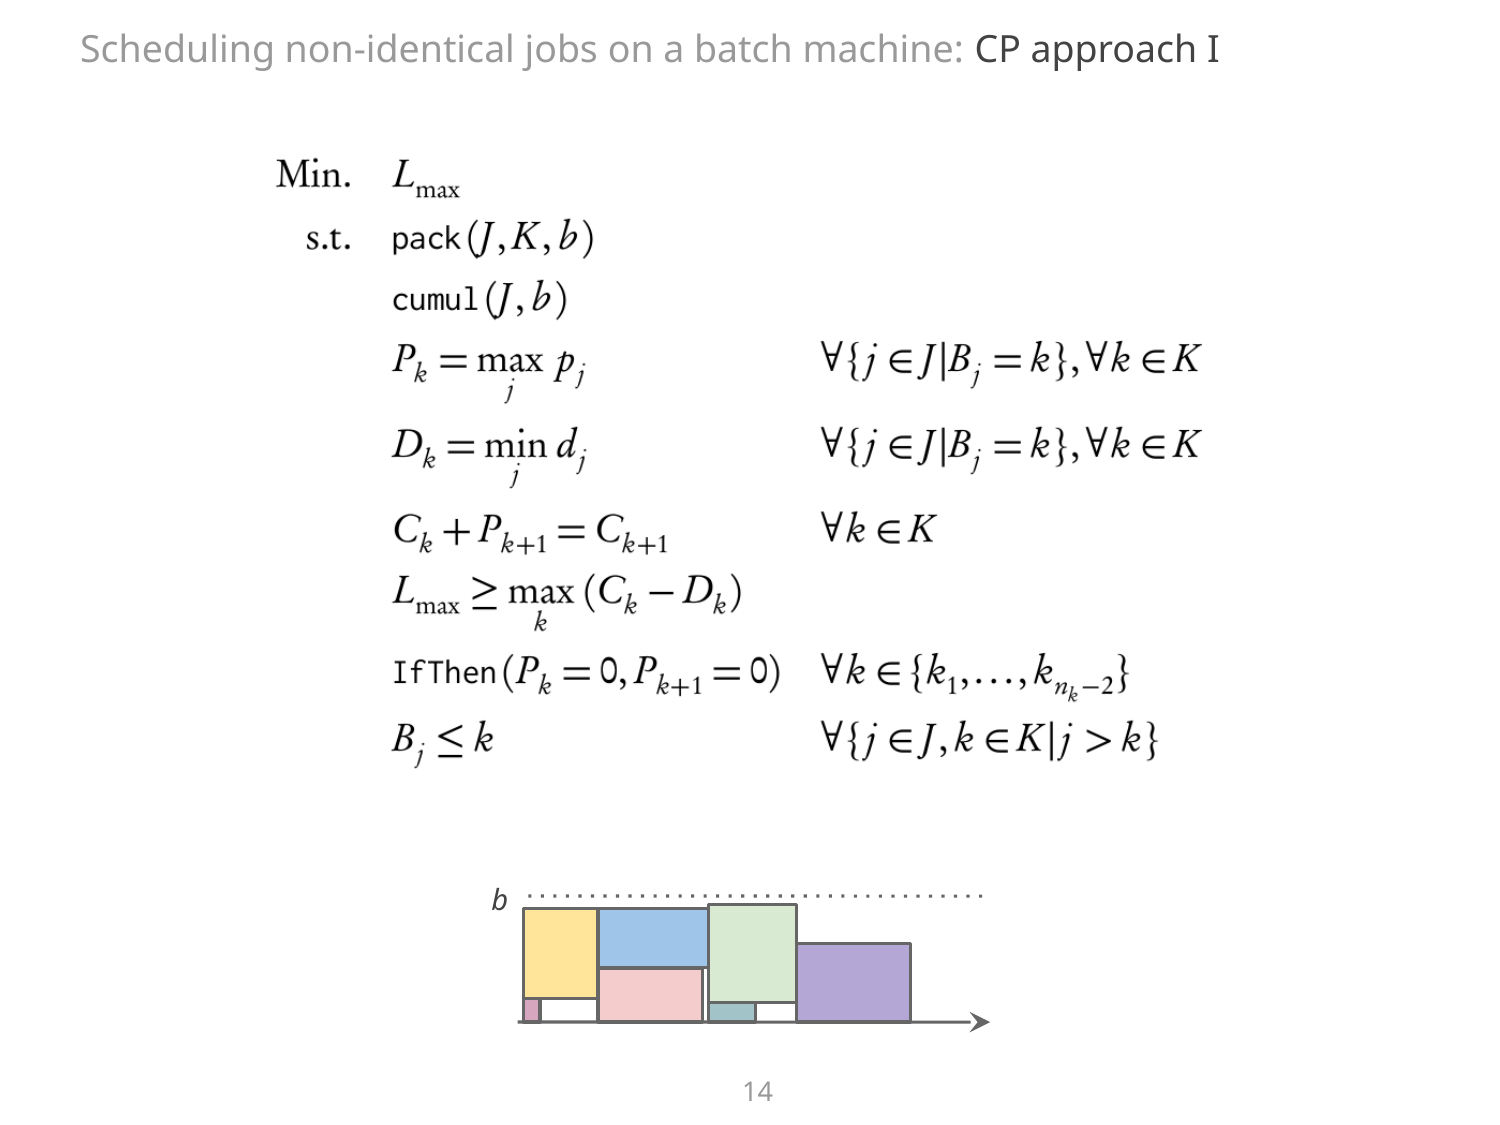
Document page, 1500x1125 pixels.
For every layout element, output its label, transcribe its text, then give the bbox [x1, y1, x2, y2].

text_box [523, 904, 911, 1023]
text_box b [465, 870, 524, 923]
title Scheduling non-identical jobs on a batch machine: CP approach I [27, 13, 1399, 85]
picture [248, 104, 1246, 815]
